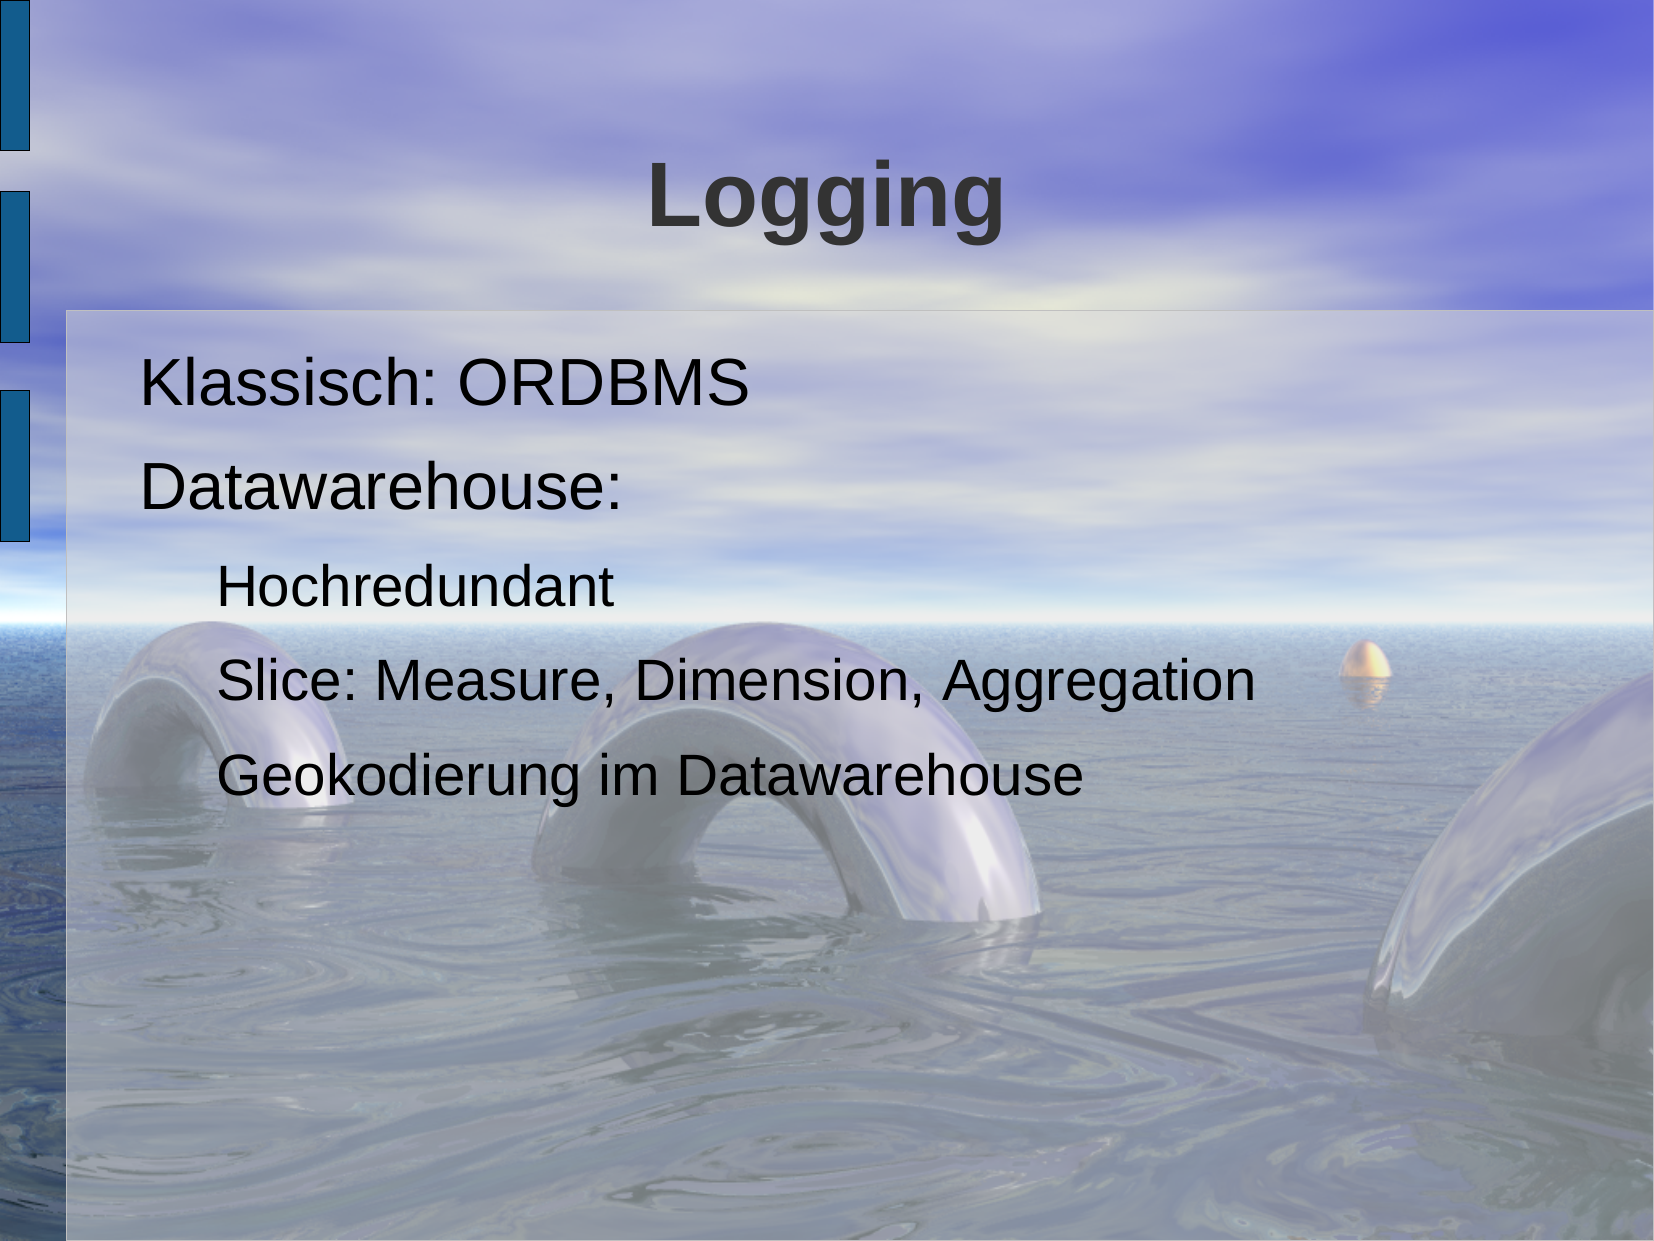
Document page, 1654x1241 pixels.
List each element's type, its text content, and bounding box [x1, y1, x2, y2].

picture [0, 0, 1654, 1241]
title Logging [121, 91, 1534, 299]
list Klassisch: ORDBMS Datawarehouse: Hochredundant Slice: Measure, Dimension, Aggregation Geokodierung im Datawarehouse [121, 344, 1534, 1127]
